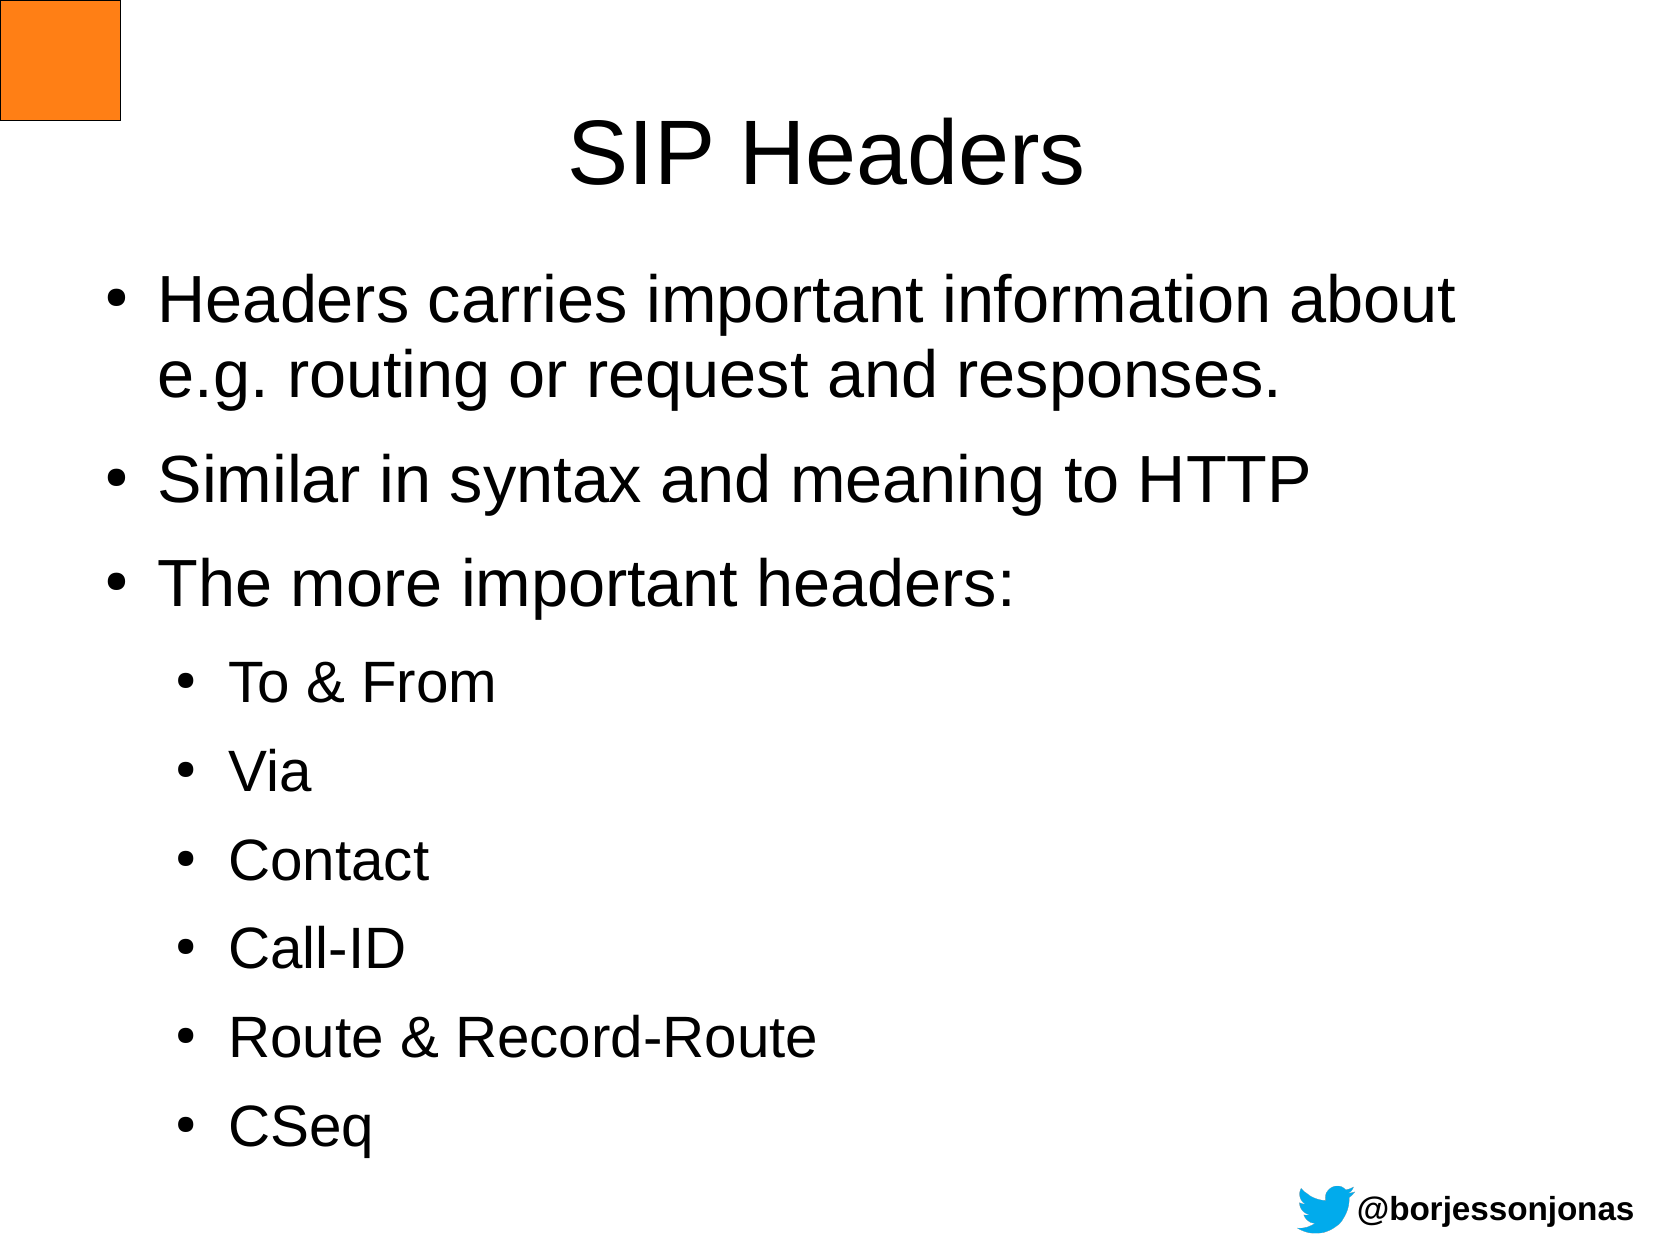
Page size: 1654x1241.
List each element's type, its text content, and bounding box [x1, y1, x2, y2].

list Headers carries important information about e.g. routing or request and responses. Similar in syntax and meaning to HTTP The more important headers: To & From Via Contact Call-ID Route & Record-Route CSeq [86, 262, 1576, 1159]
picture [1277, 1160, 1375, 1241]
title SIP Headers [82, 49, 1571, 257]
